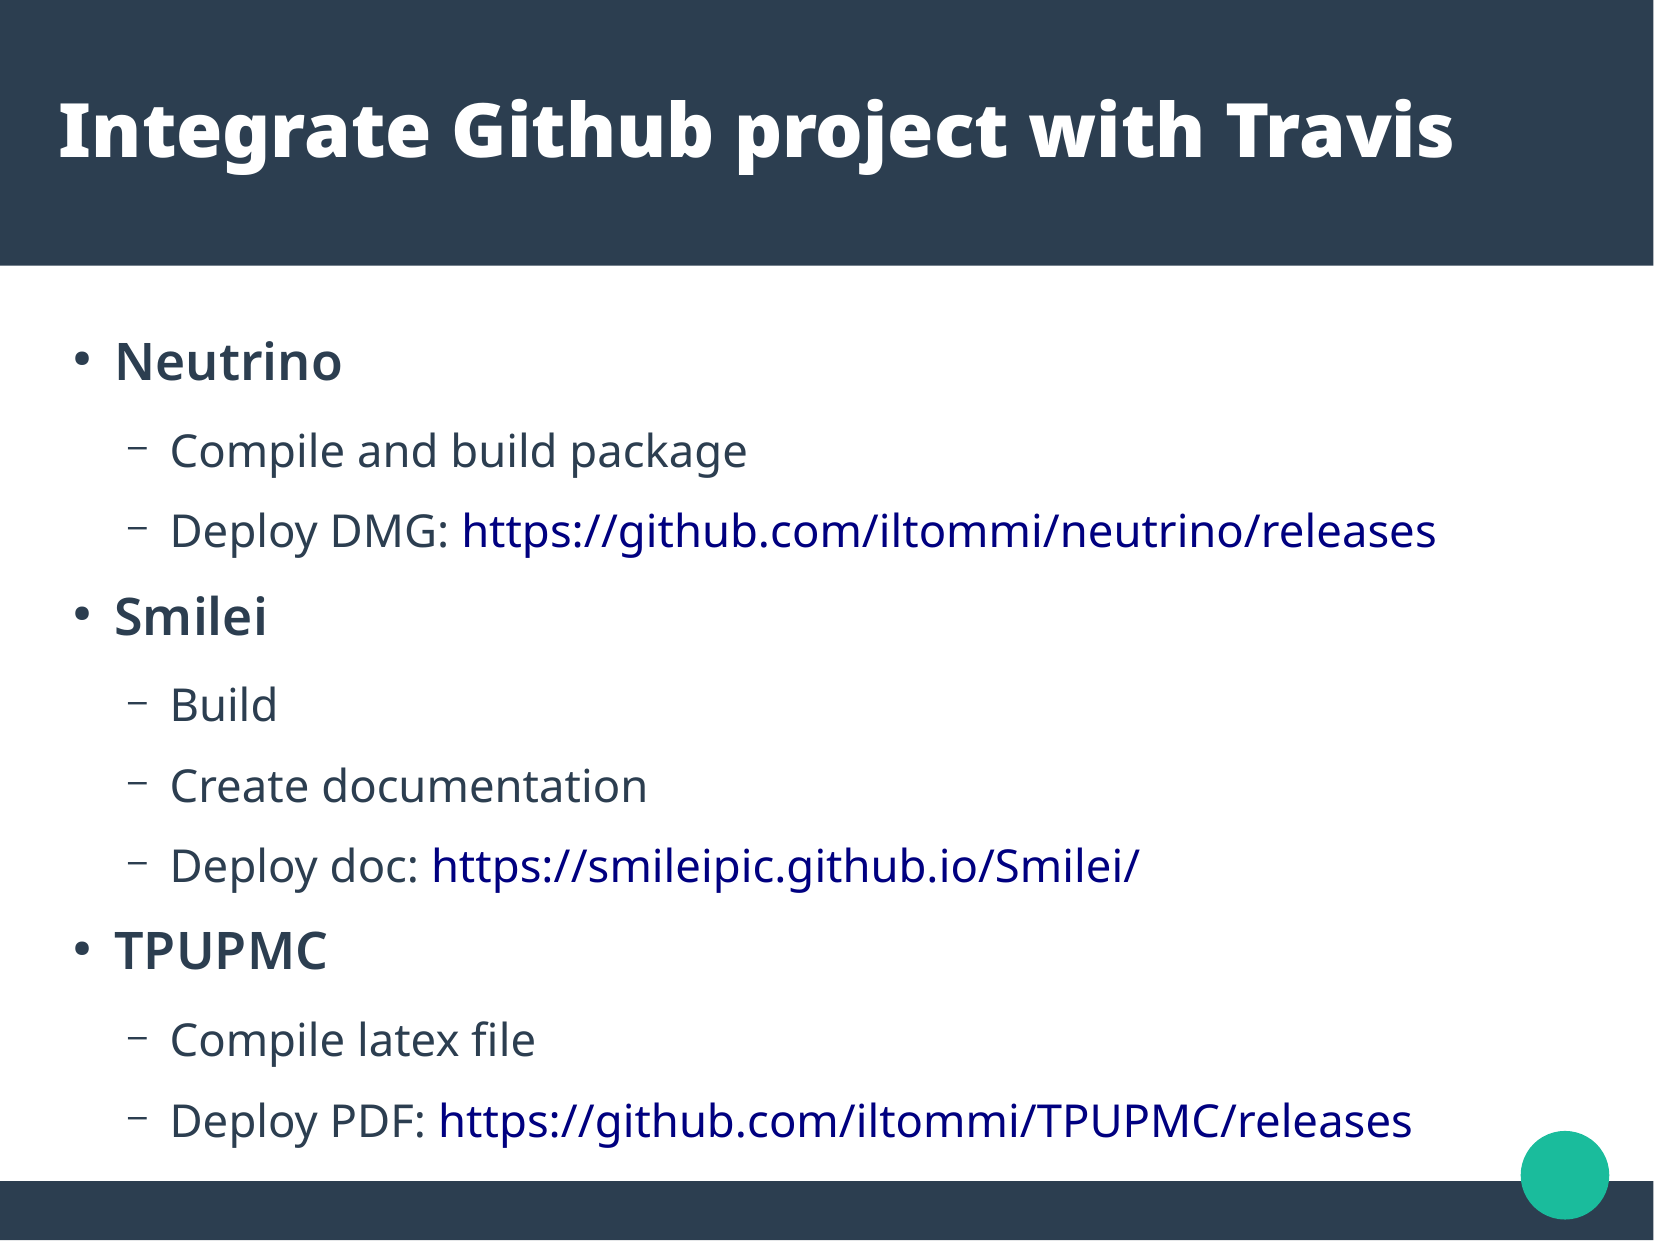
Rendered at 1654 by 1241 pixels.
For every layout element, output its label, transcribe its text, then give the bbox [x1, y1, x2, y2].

title Integrate Github project with Travis [59, 49, 1595, 207]
list Neutrino Compile and build package Deploy DMG: https://github.com/iltommi/neutrino/releases Smilei Build Create documentation Deploy doc: https://smileipic.github.io/Smilei/ TPUPMC Compile latex file Deploy PDF: https://github.com/iltommi/TPUPMC/releases [59, 324, 1619, 1152]
